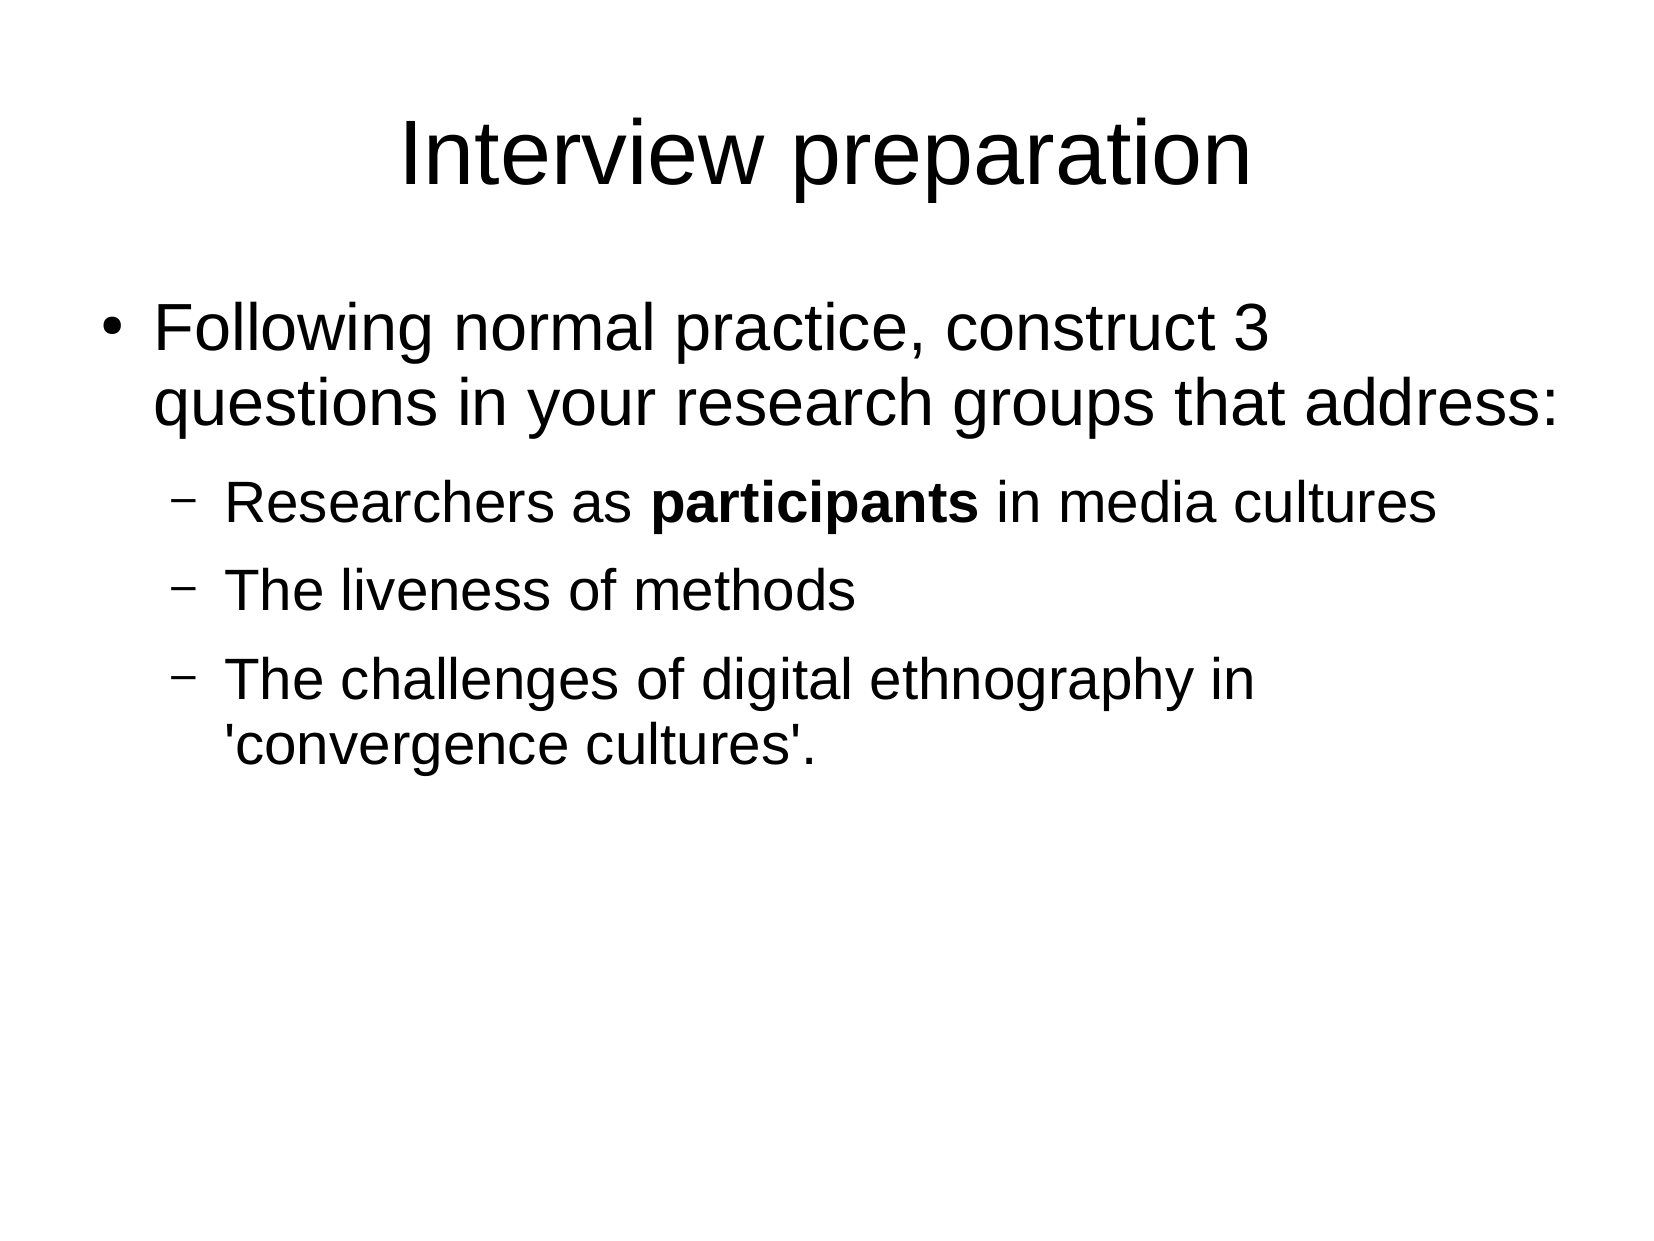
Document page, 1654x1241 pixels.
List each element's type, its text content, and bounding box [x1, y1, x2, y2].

list Following normal practice, construct 3 questions in your research groups that address: Researchers as participants in media cultures The liveness of methods The challenges of digital ethnography in 'convergence cultures'. [82, 290, 1571, 1010]
title Interview preparation [82, 49, 1571, 257]
